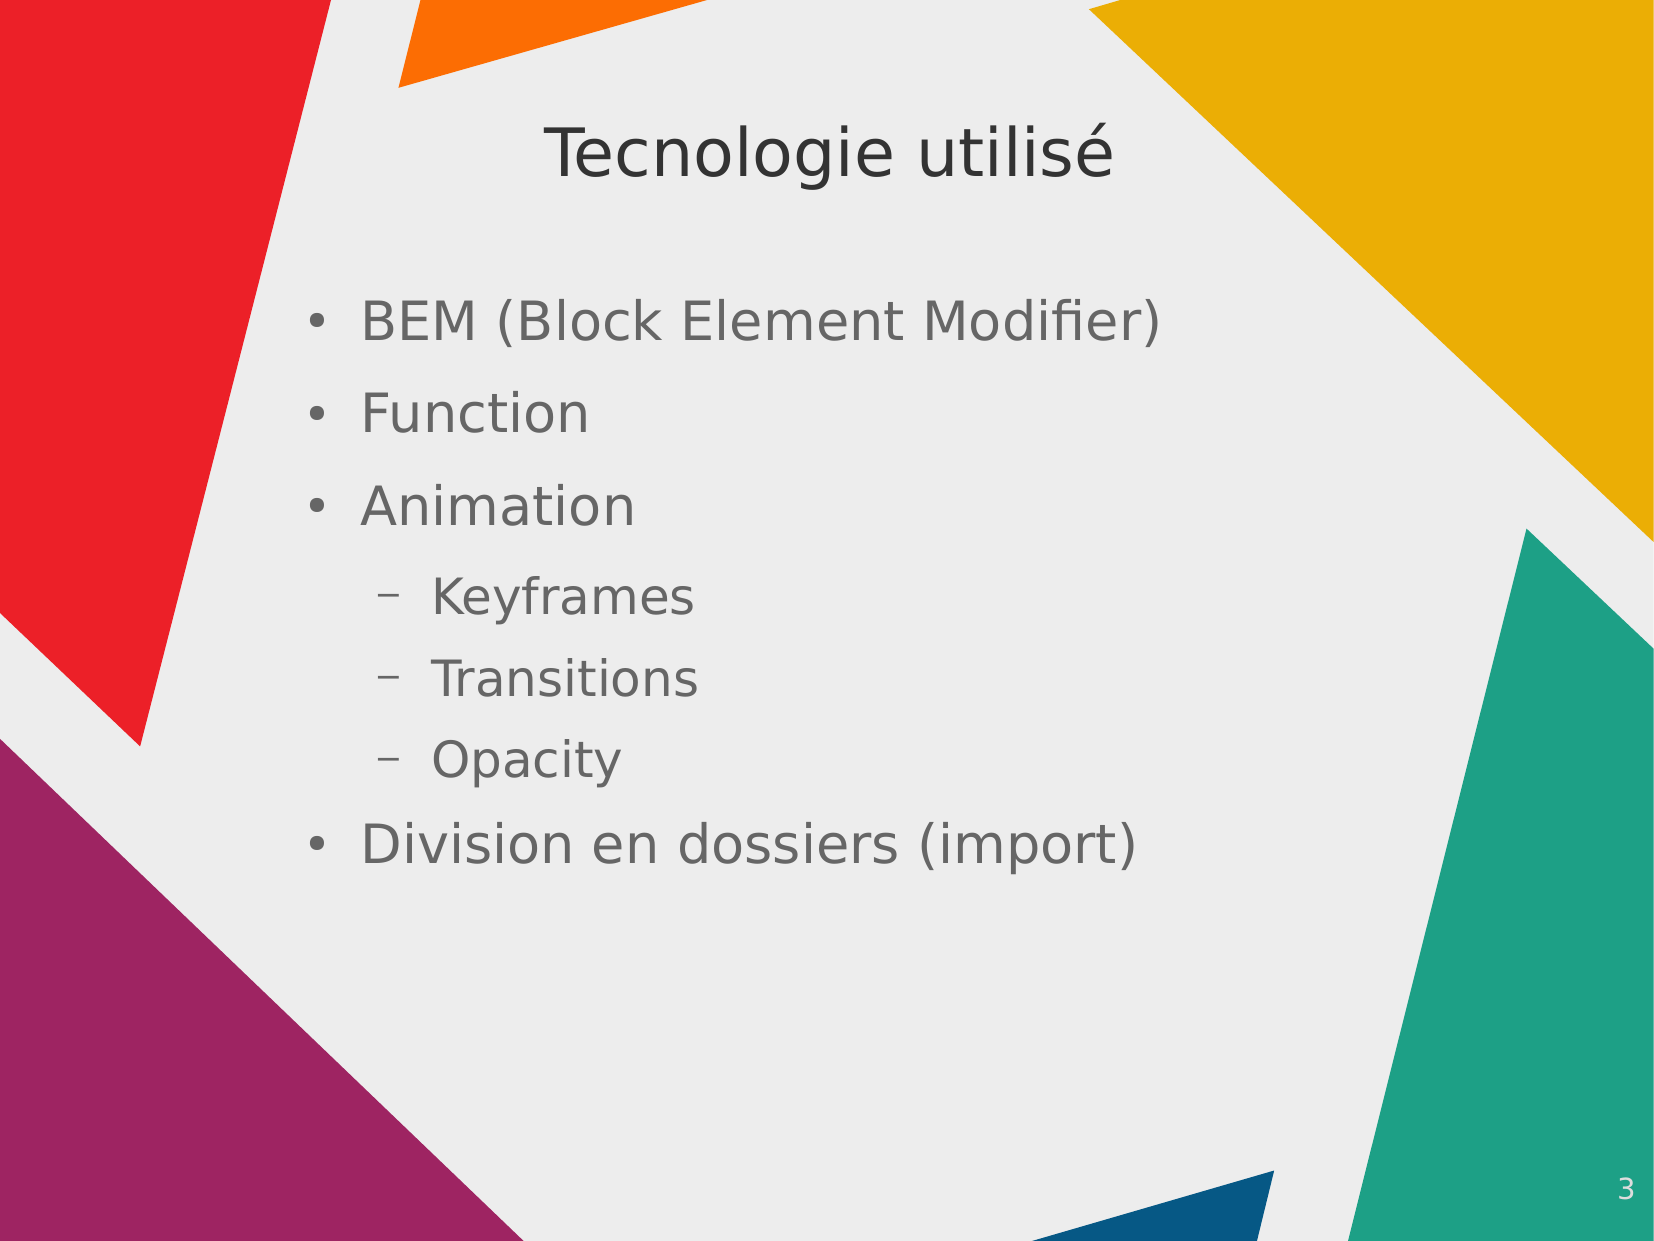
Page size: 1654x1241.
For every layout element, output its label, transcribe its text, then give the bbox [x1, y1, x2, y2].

list BEM (Block Element Modifier) Function Animation Keyframes Transitions Opacity Division en dossiers (import) [289, 290, 1372, 1090]
title Tecnologie utilisé [289, 49, 1372, 257]
